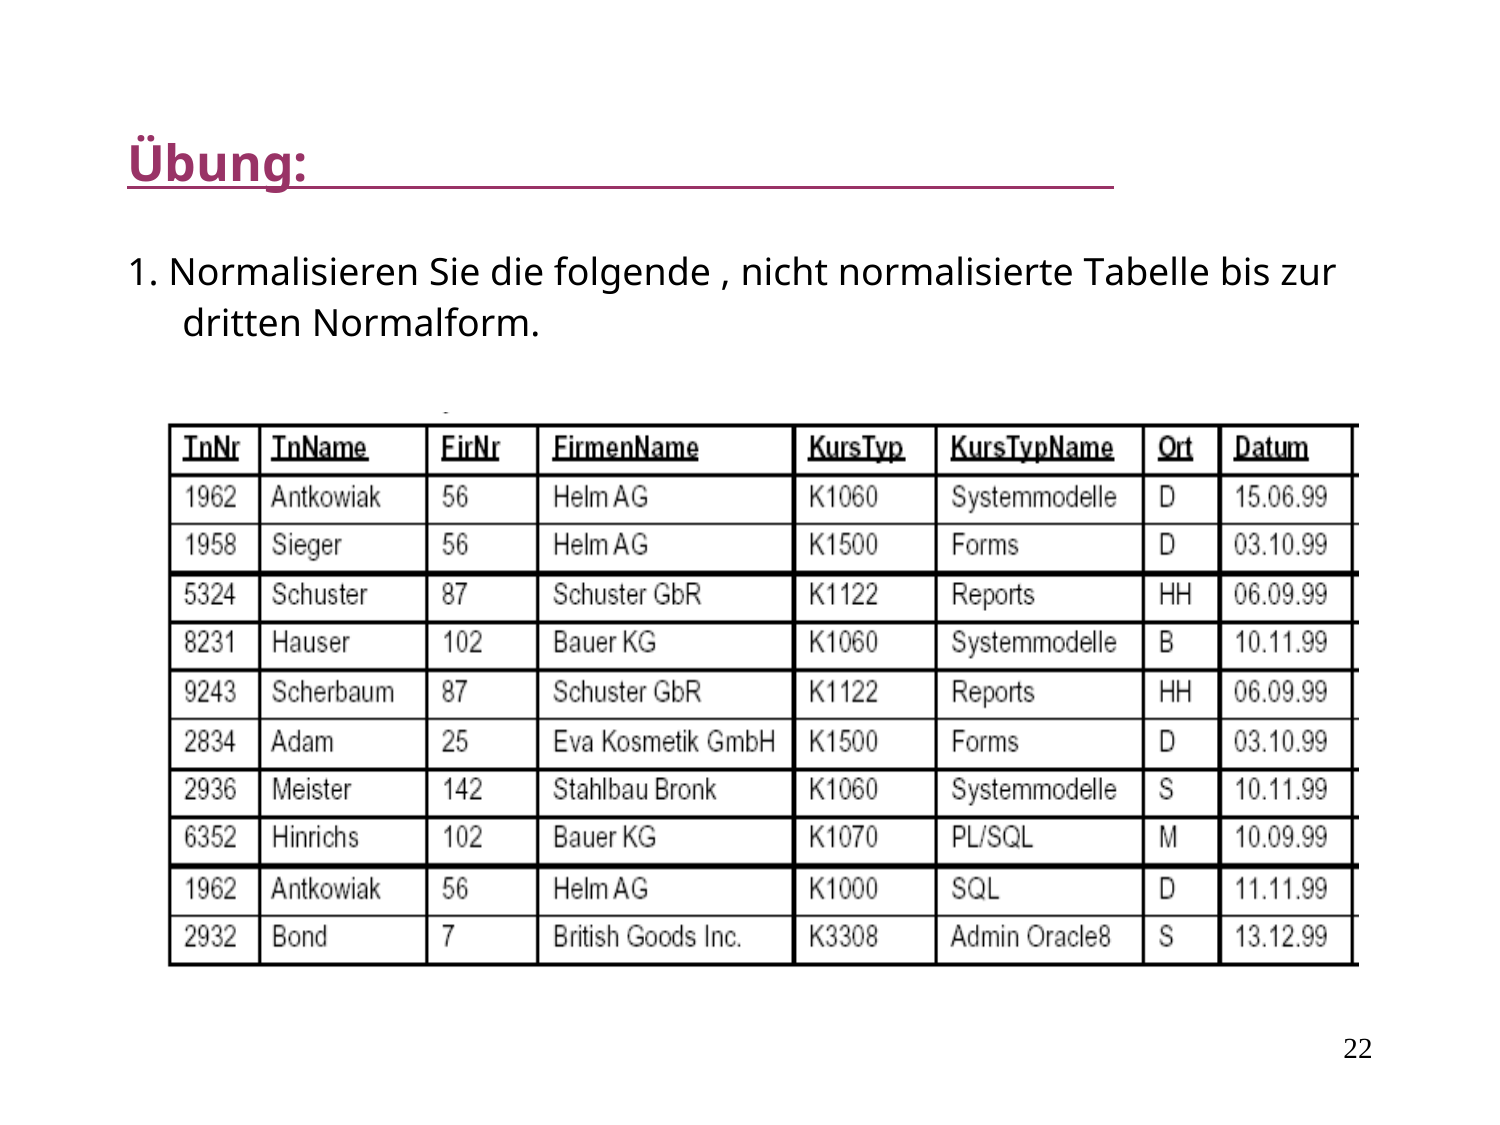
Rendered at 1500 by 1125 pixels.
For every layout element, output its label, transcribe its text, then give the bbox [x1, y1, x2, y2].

picture [162, 412, 1359, 975]
title Übung: [112, 99, 1388, 226]
list 1. Normalisieren Sie die folgende , nicht normalisierte Tabelle bis zur dritten Normalform. [112, 237, 1388, 1000]
